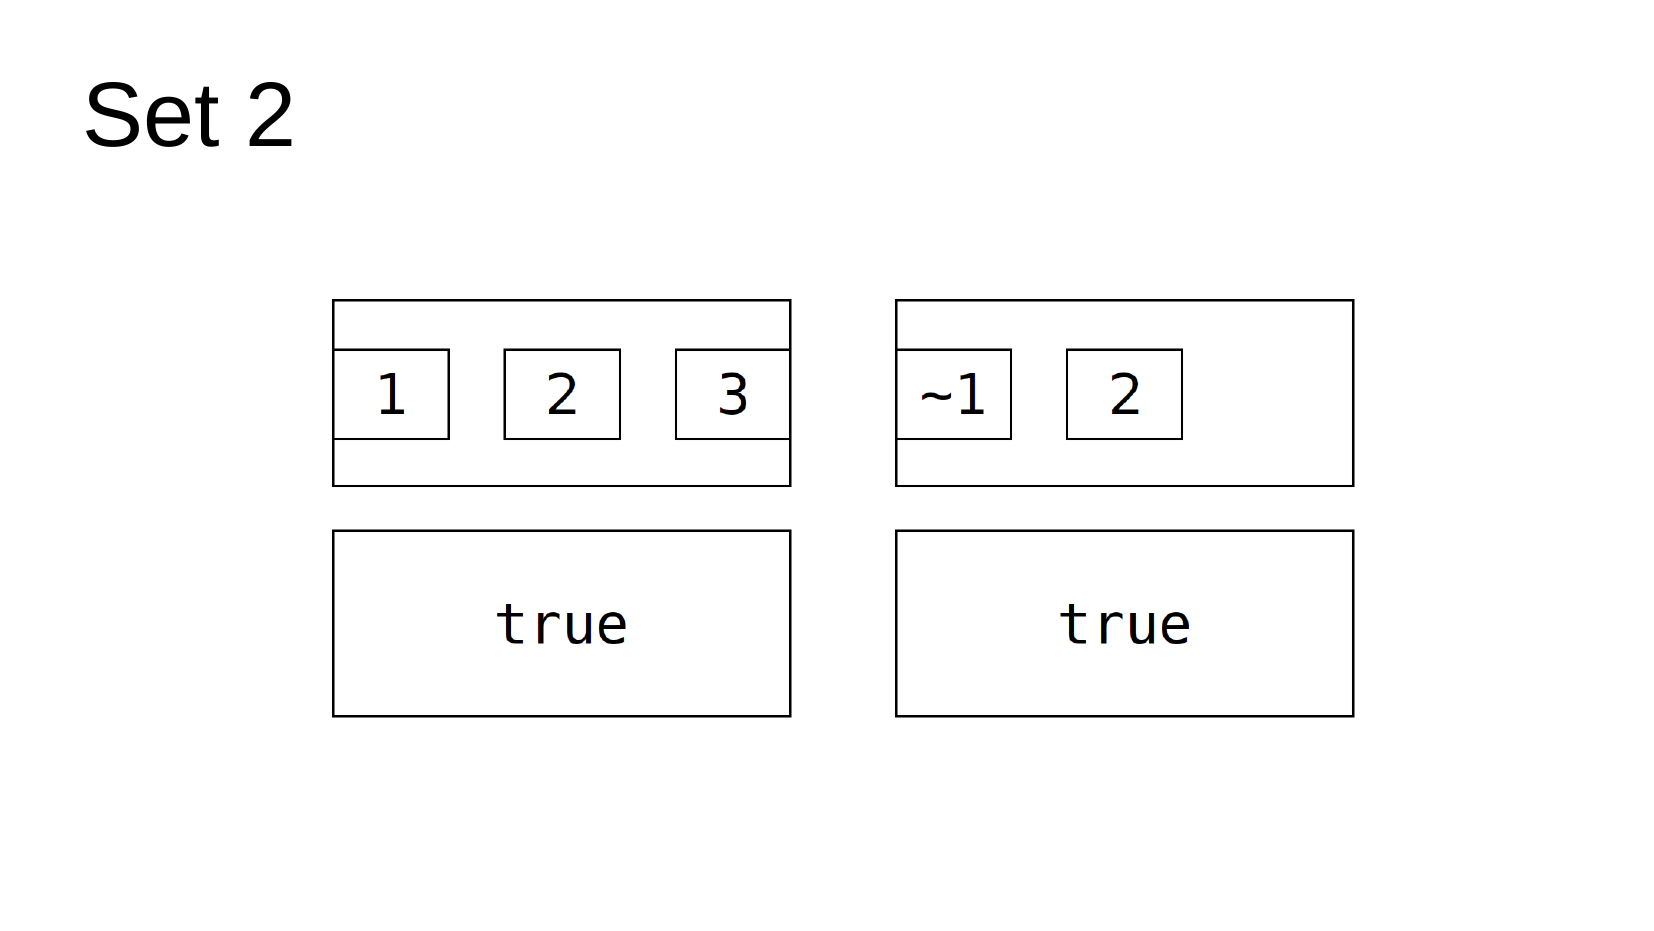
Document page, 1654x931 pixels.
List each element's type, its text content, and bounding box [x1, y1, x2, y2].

picture [298, 265, 1388, 751]
title Set 2 [82, 37, 1571, 193]
